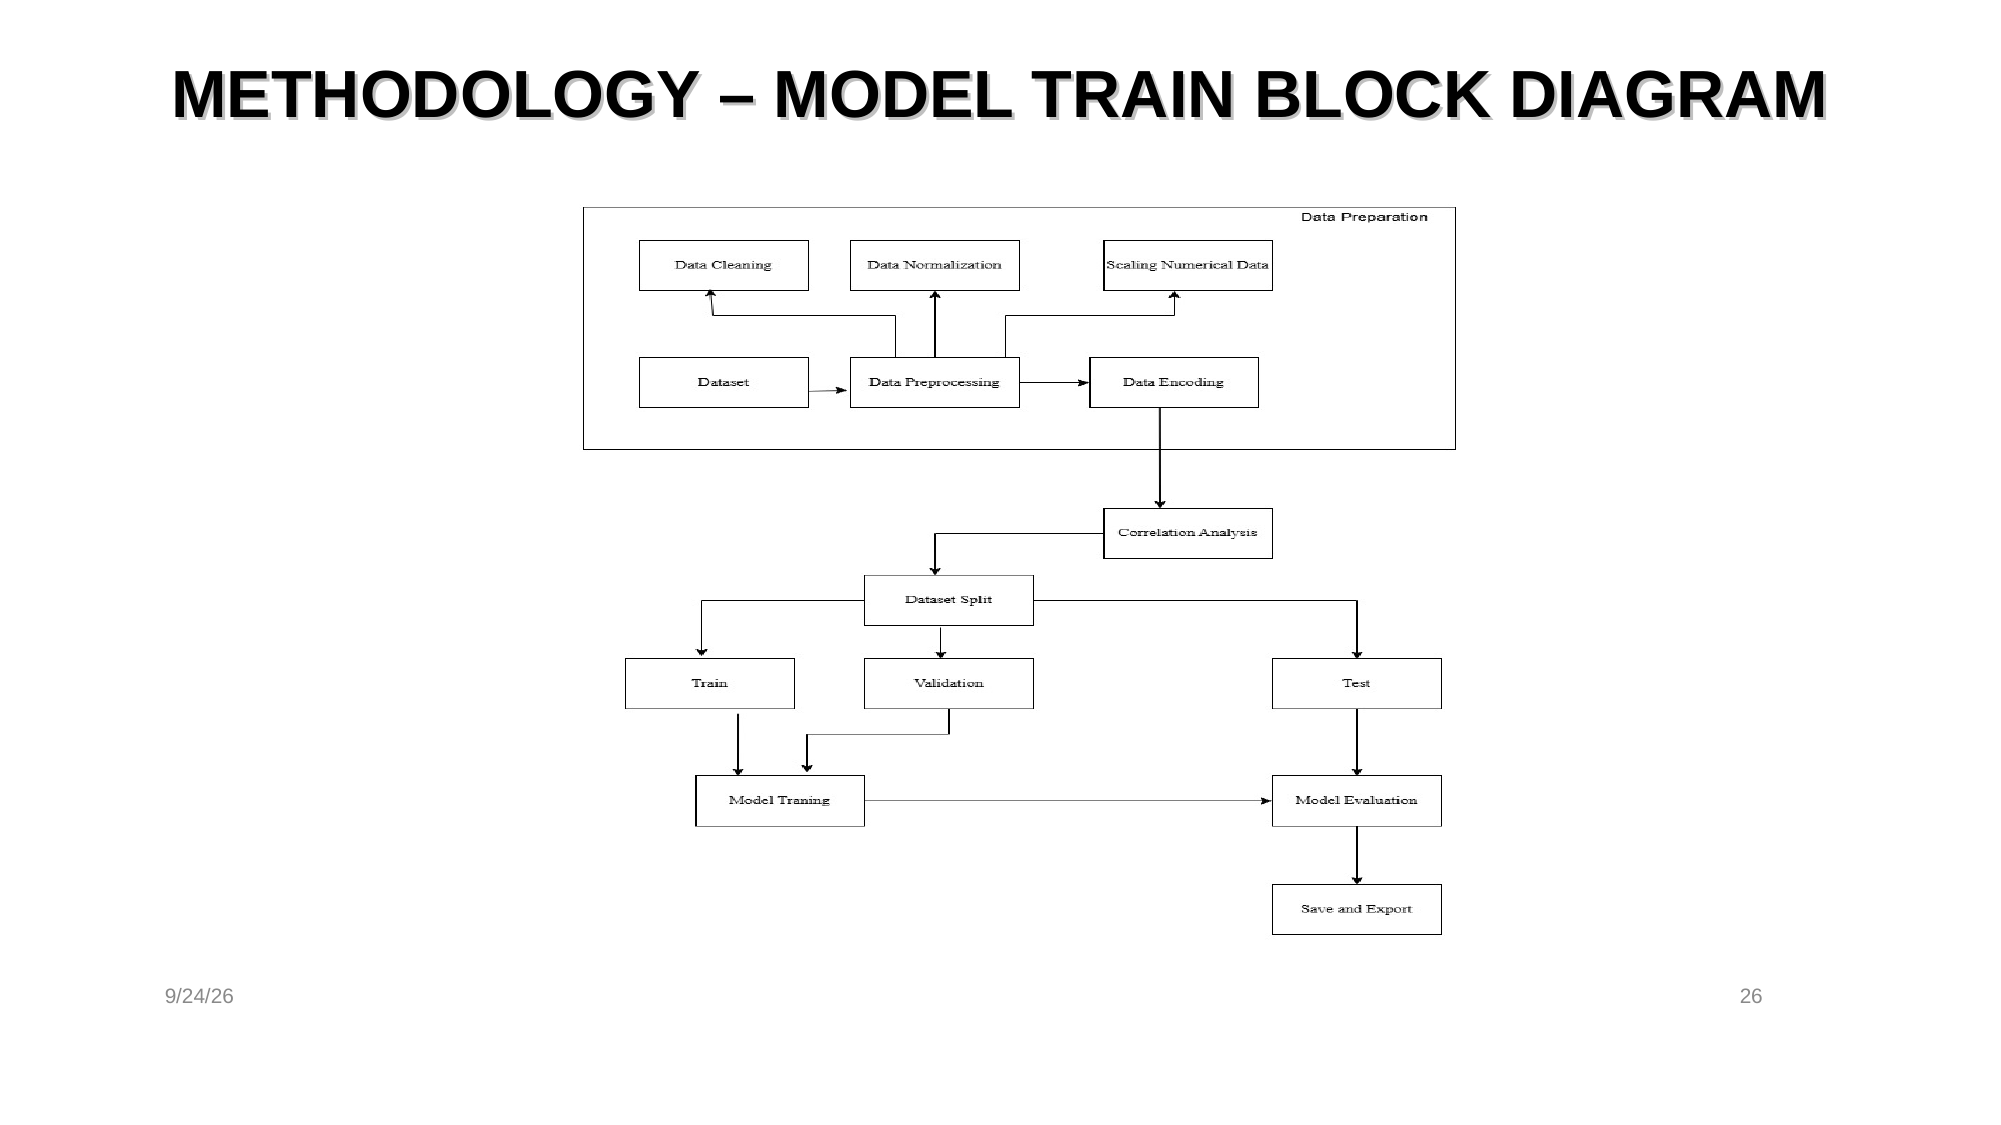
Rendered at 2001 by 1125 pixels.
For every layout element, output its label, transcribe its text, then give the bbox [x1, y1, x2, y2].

slide_number December 27, 2024 [149, 965, 600, 1025]
slide_number 26 [1724, 965, 1849, 1025]
picture [534, 177, 1506, 964]
title Methodology – model train block diagram [151, 21, 1851, 171]
